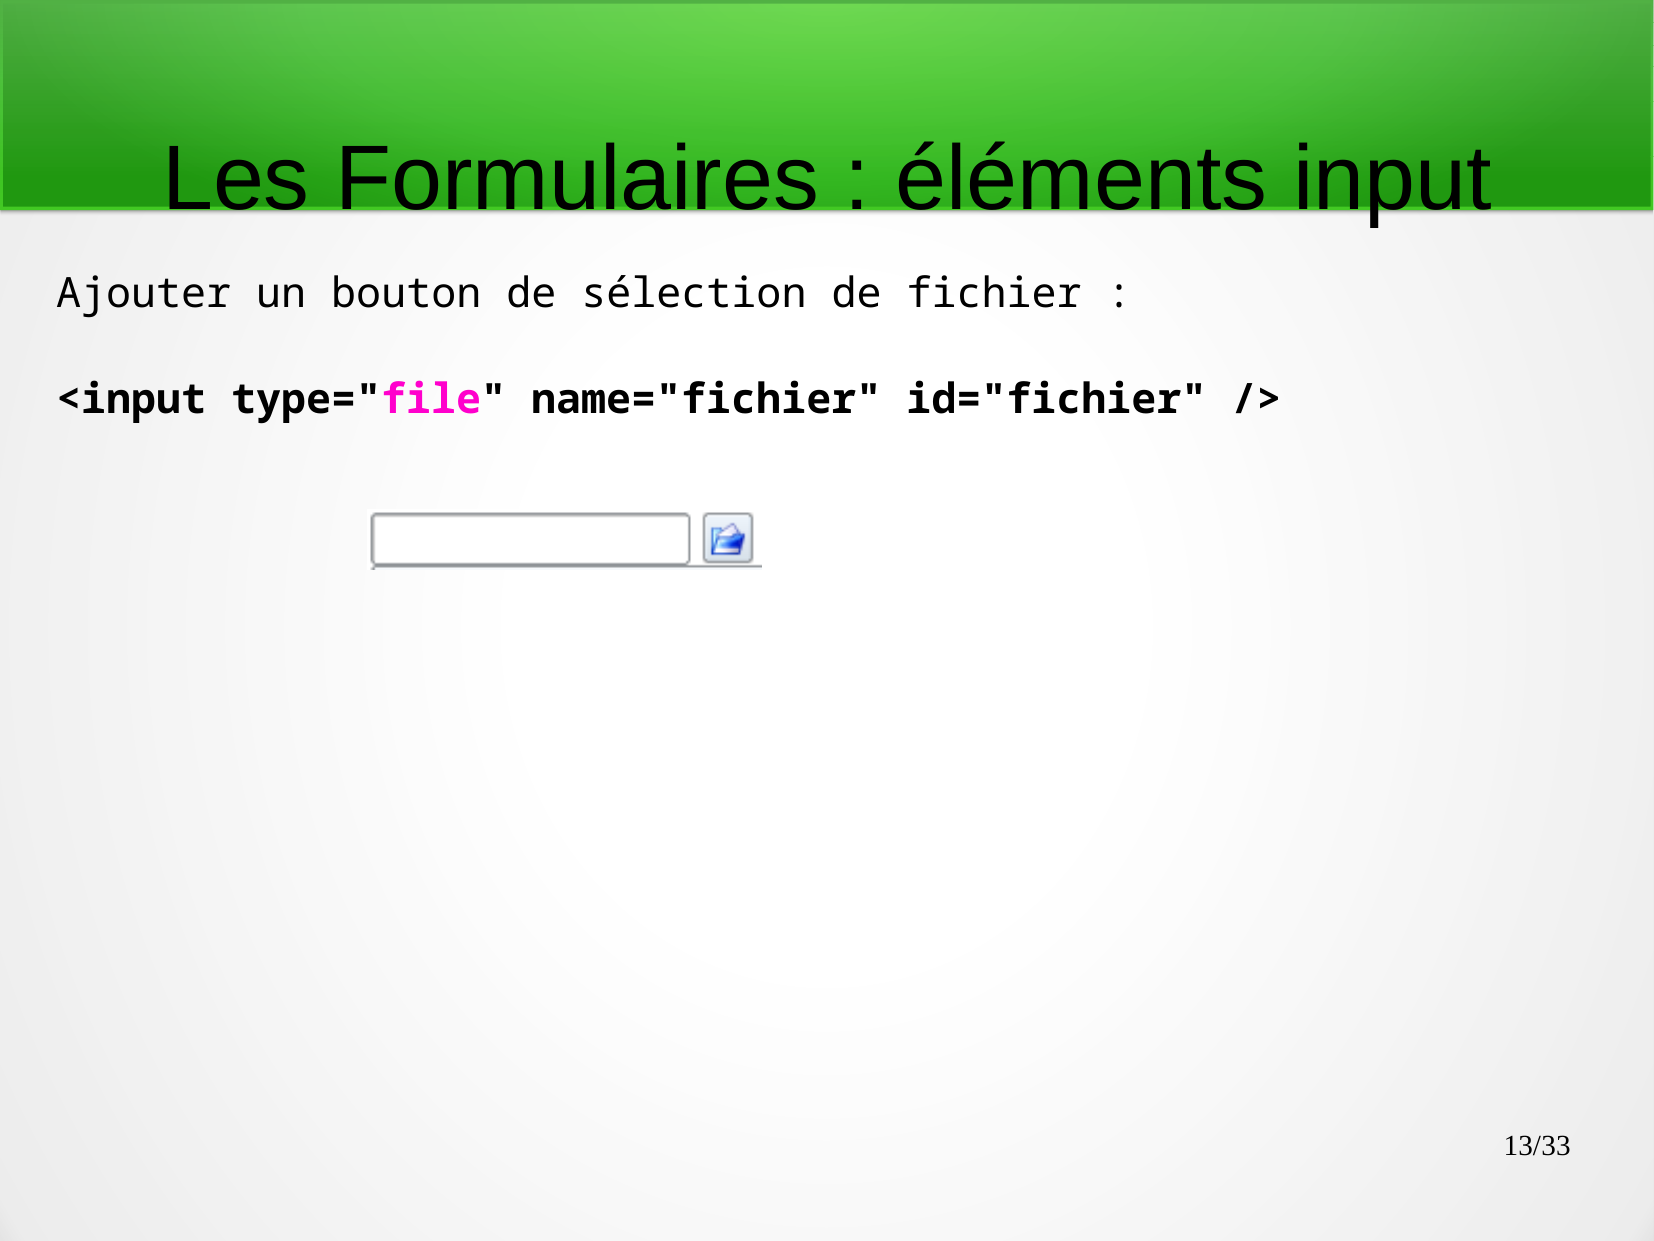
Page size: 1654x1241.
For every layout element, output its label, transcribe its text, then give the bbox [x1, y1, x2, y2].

picture [367, 509, 762, 570]
text_box Ajouter un bouton de sélection de fichier : <input type="file" name="fichier" id="fichier" /> [55, 265, 1624, 1188]
title Les Formulaires : éléments input [121, 77, 1534, 265]
